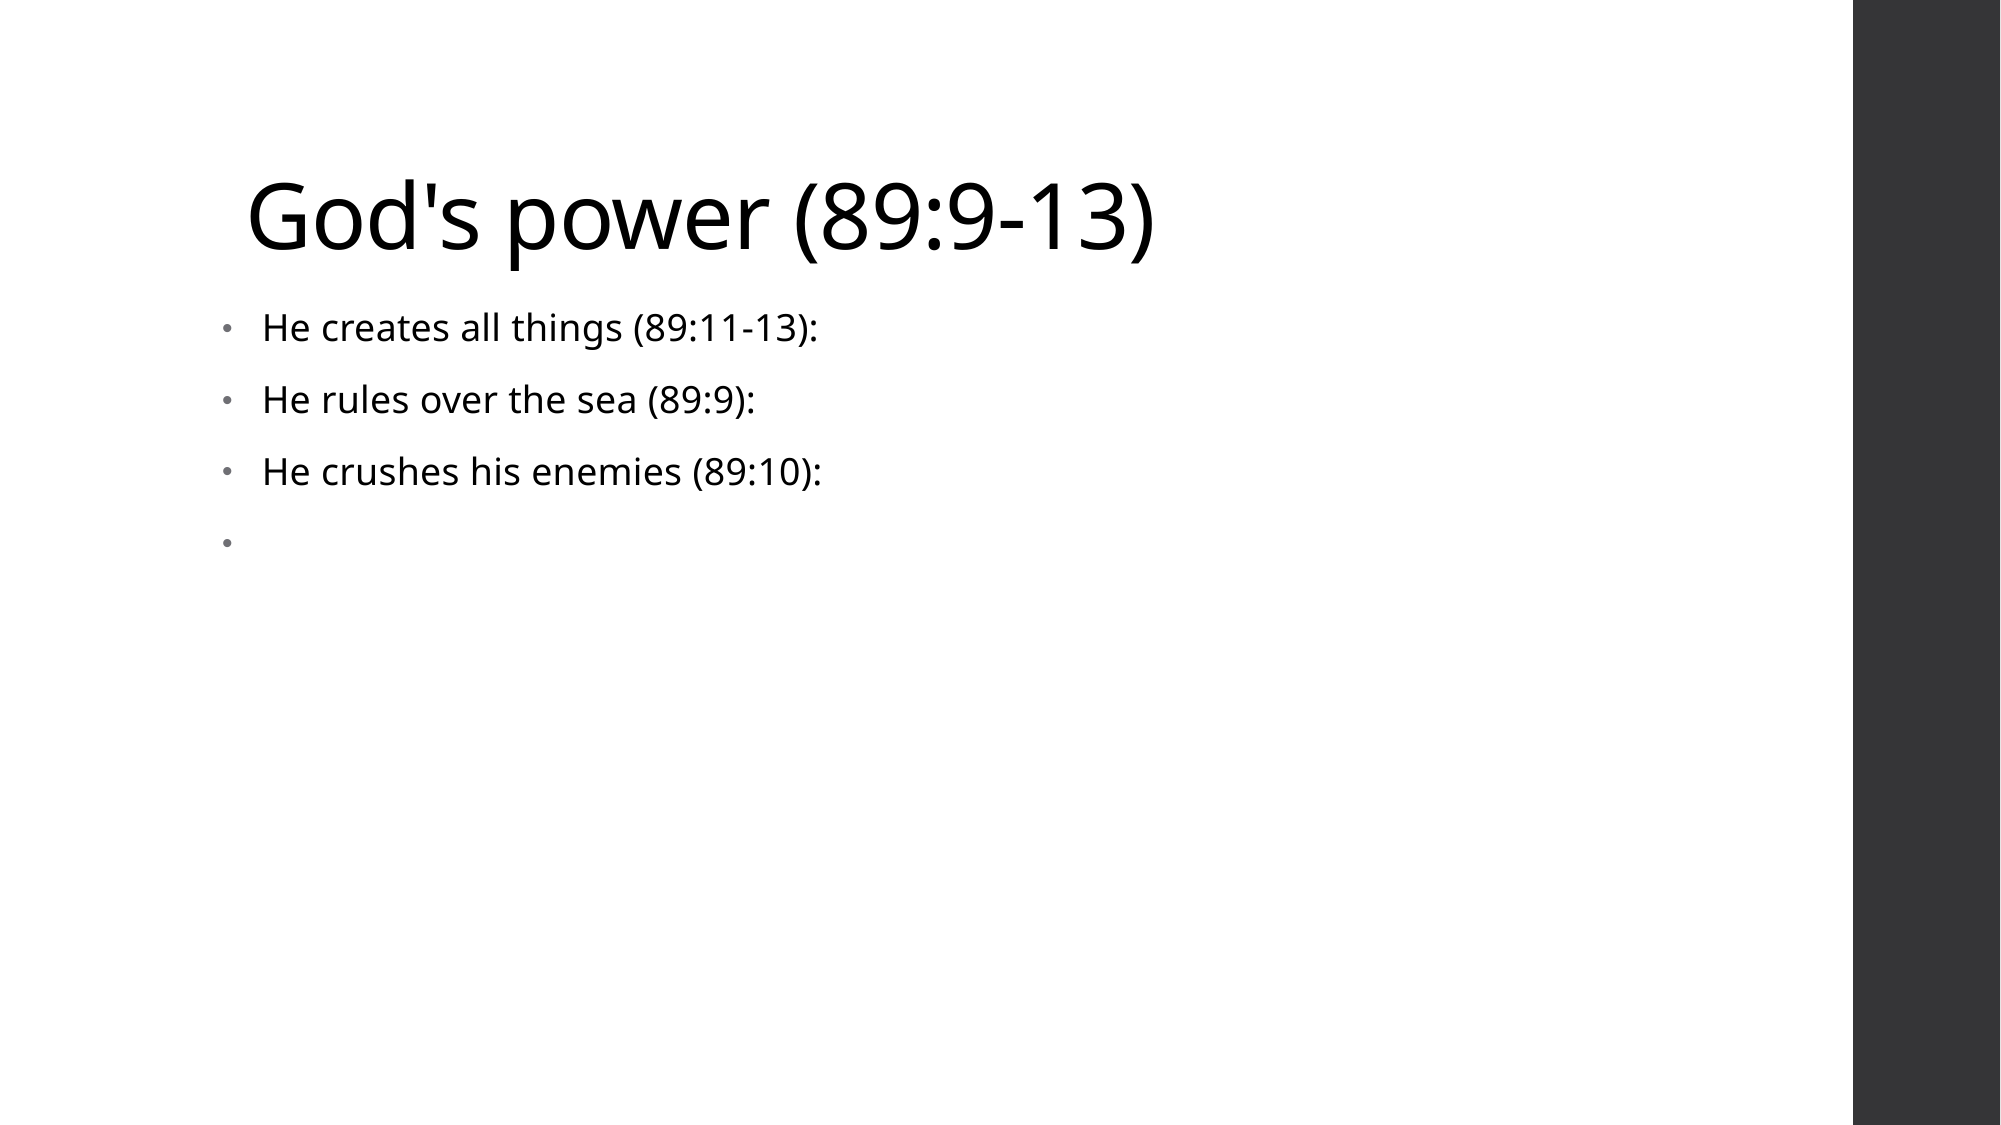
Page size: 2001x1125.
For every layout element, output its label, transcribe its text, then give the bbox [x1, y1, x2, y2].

title God's power (89:9-13) [206, 60, 1797, 278]
list He creates all things (89:11-13): He rules over the sea (89:9): He crushes his enemies (89:10): [206, 299, 1617, 1014]
